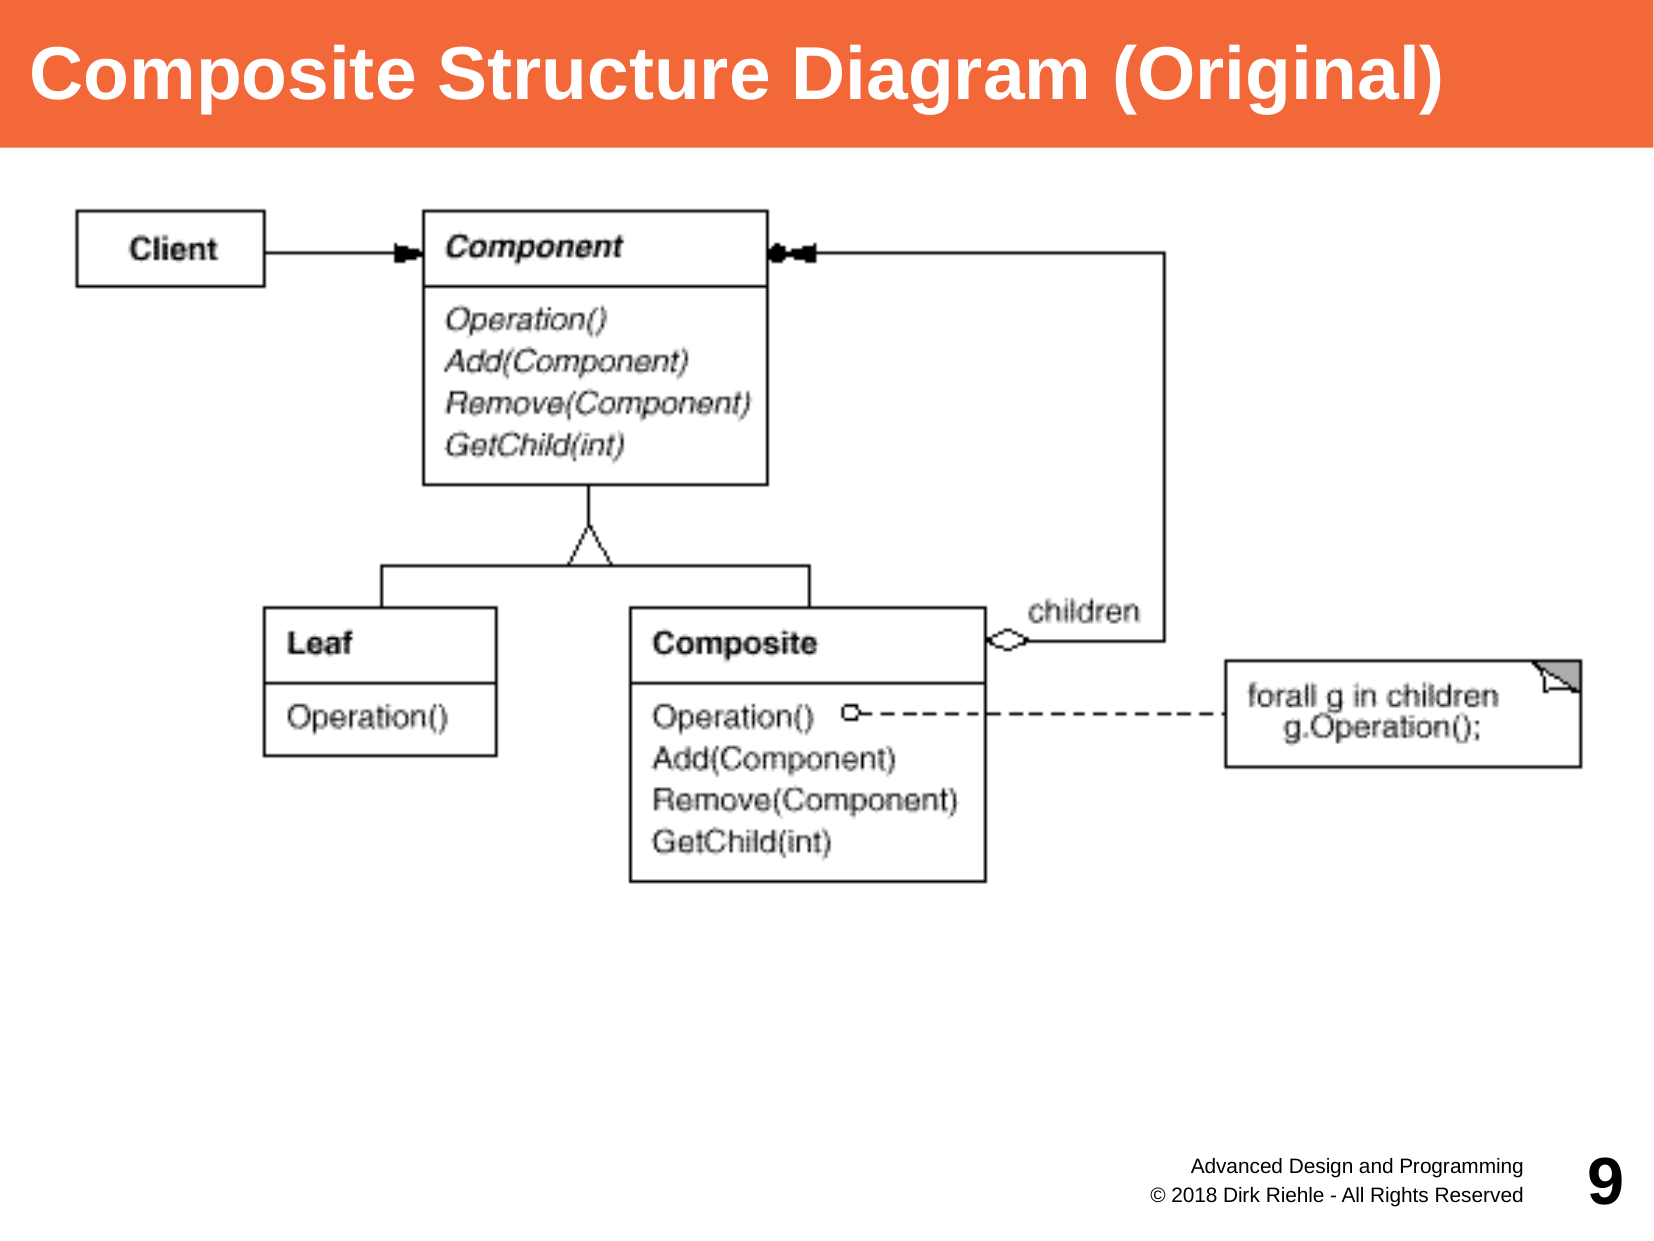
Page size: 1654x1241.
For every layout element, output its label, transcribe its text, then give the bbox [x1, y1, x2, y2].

picture [29, 177, 1625, 895]
title Composite Structure Diagram (Original) [0, 0, 1654, 148]
